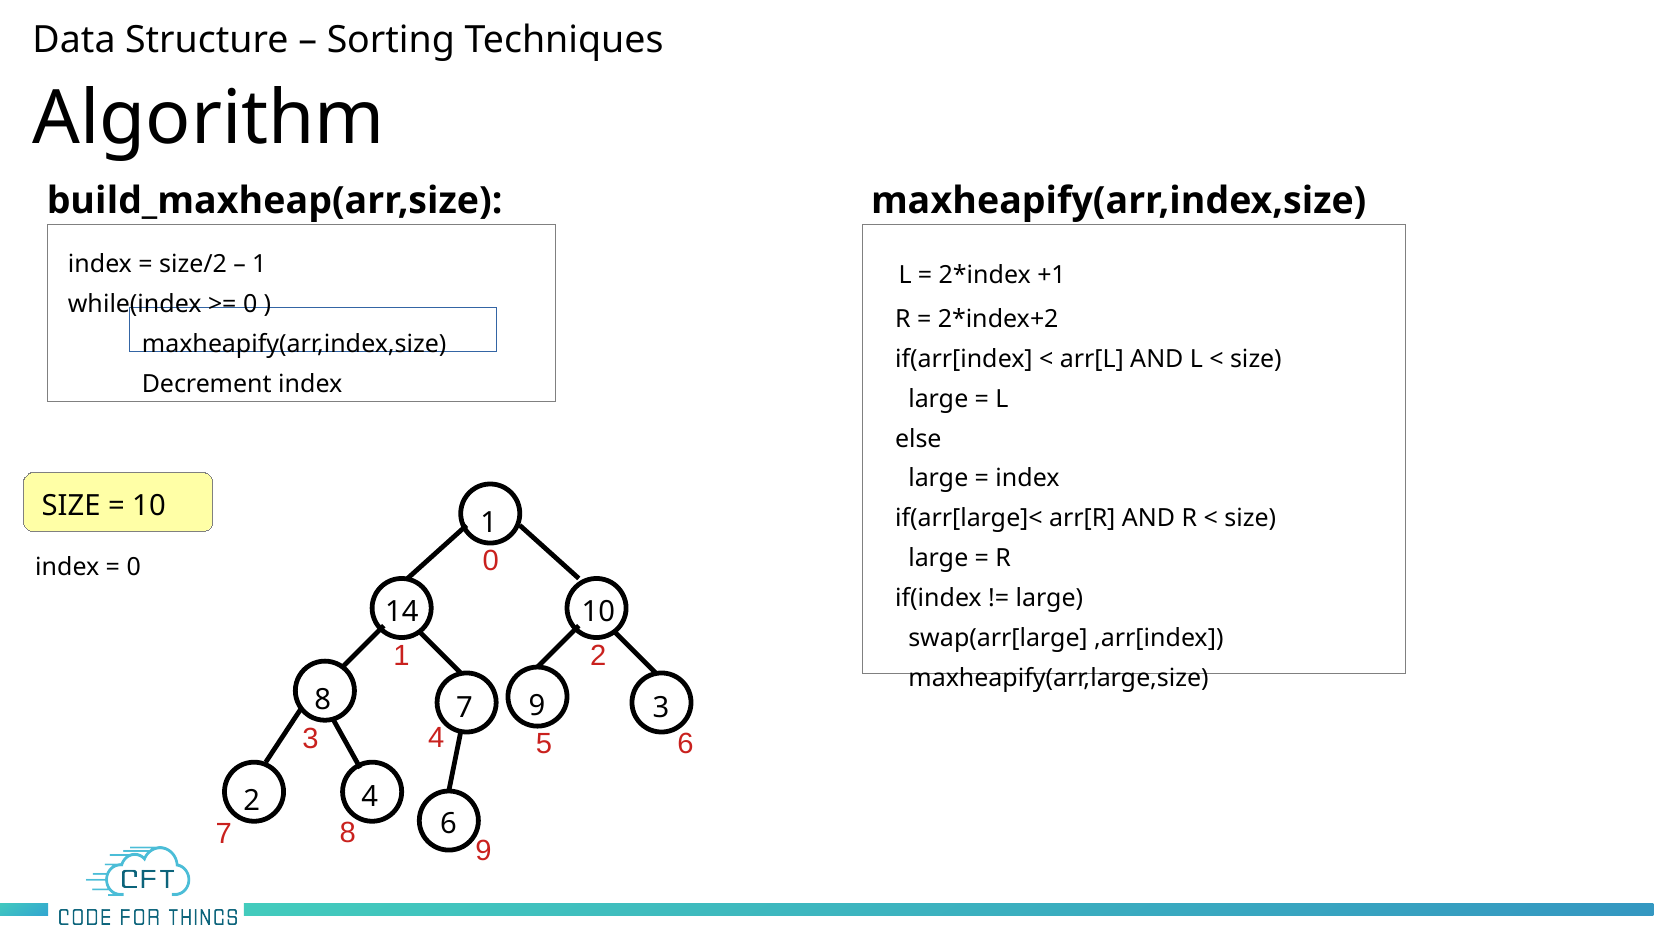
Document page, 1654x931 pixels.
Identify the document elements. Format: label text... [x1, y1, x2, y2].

text_box [224, 777, 228, 806]
text_box [645, 672, 678, 678]
text_box [348, 672, 355, 710]
text_box [387, 578, 416, 582]
text_box 14 [370, 582, 438, 632]
text_box index = size/2 – 1 while(index >= 0 ) maxheapify(arr,index,size) Decrement index [53, 238, 508, 402]
text_box [47, 224, 556, 402]
text_box [437, 687, 441, 713]
text_box [490, 684, 497, 721]
text_box [295, 676, 299, 705]
text_box 7 [200, 809, 247, 857]
text_box [277, 773, 284, 811]
text_box [23, 472, 213, 532]
text_box [450, 672, 484, 678]
text_box 1 [378, 631, 425, 680]
text_box [433, 791, 464, 795]
text_box L = 2*index +1 R = 2*index+2 if(arr[index] < arr[L] AND L < size) large = L else large = index if(arr[large]< arr[R] AND R < size) large = R if(index != large) swap(arr[large] ,arr[index]) maxheapify(arr,large,size) [874, 236, 1371, 647]
text_box 8 [299, 671, 348, 721]
picture [59, 846, 237, 925]
text_box 1 [458, 493, 525, 544]
text_box [371, 818, 386, 822]
text_box 3 [287, 714, 293, 724]
text_box [582, 578, 611, 582]
text_box [507, 680, 513, 714]
text_box [342, 778, 346, 806]
text_box [460, 728, 482, 733]
text_box [362, 762, 390, 768]
text_box 4 [413, 713, 460, 762]
text_box 7 [441, 678, 490, 728]
text_box 3 [287, 714, 334, 763]
text_box 3 [637, 678, 686, 728]
text_box [686, 686, 692, 719]
text_box build_maxheap(arr,size): [32, 165, 650, 225]
text_box 10 [566, 582, 634, 632]
text_box [395, 773, 402, 811]
text_box maxheapify(arr,index,size) [856, 166, 1571, 225]
text_box [862, 224, 1406, 674]
text_box index = 0 [0, 541, 186, 591]
text_box [474, 805, 479, 837]
text_box [515, 667, 560, 677]
text_box [646, 728, 662, 733]
text_box [468, 483, 512, 493]
text_box 2 [575, 631, 622, 680]
text_box [302, 661, 347, 671]
text_box [419, 803, 425, 838]
text_box 6 [425, 795, 474, 845]
text_box [432, 845, 466, 851]
text_box 8 [324, 808, 371, 857]
text_box [562, 680, 568, 714]
text_box 9 [460, 826, 507, 875]
text_box [232, 762, 276, 772]
text_box SIZE = 10 [26, 476, 207, 526]
title Data Structure – Sorting Techniques Algorithm [32, 12, 1184, 166]
text_box 2 [228, 772, 277, 822]
text_box 4 [346, 768, 395, 818]
text_box [631, 686, 637, 719]
text_box 6 [662, 719, 709, 768]
text_box 0 [467, 536, 514, 585]
text_box 9 [513, 677, 562, 727]
text_box 5 [521, 719, 567, 768]
